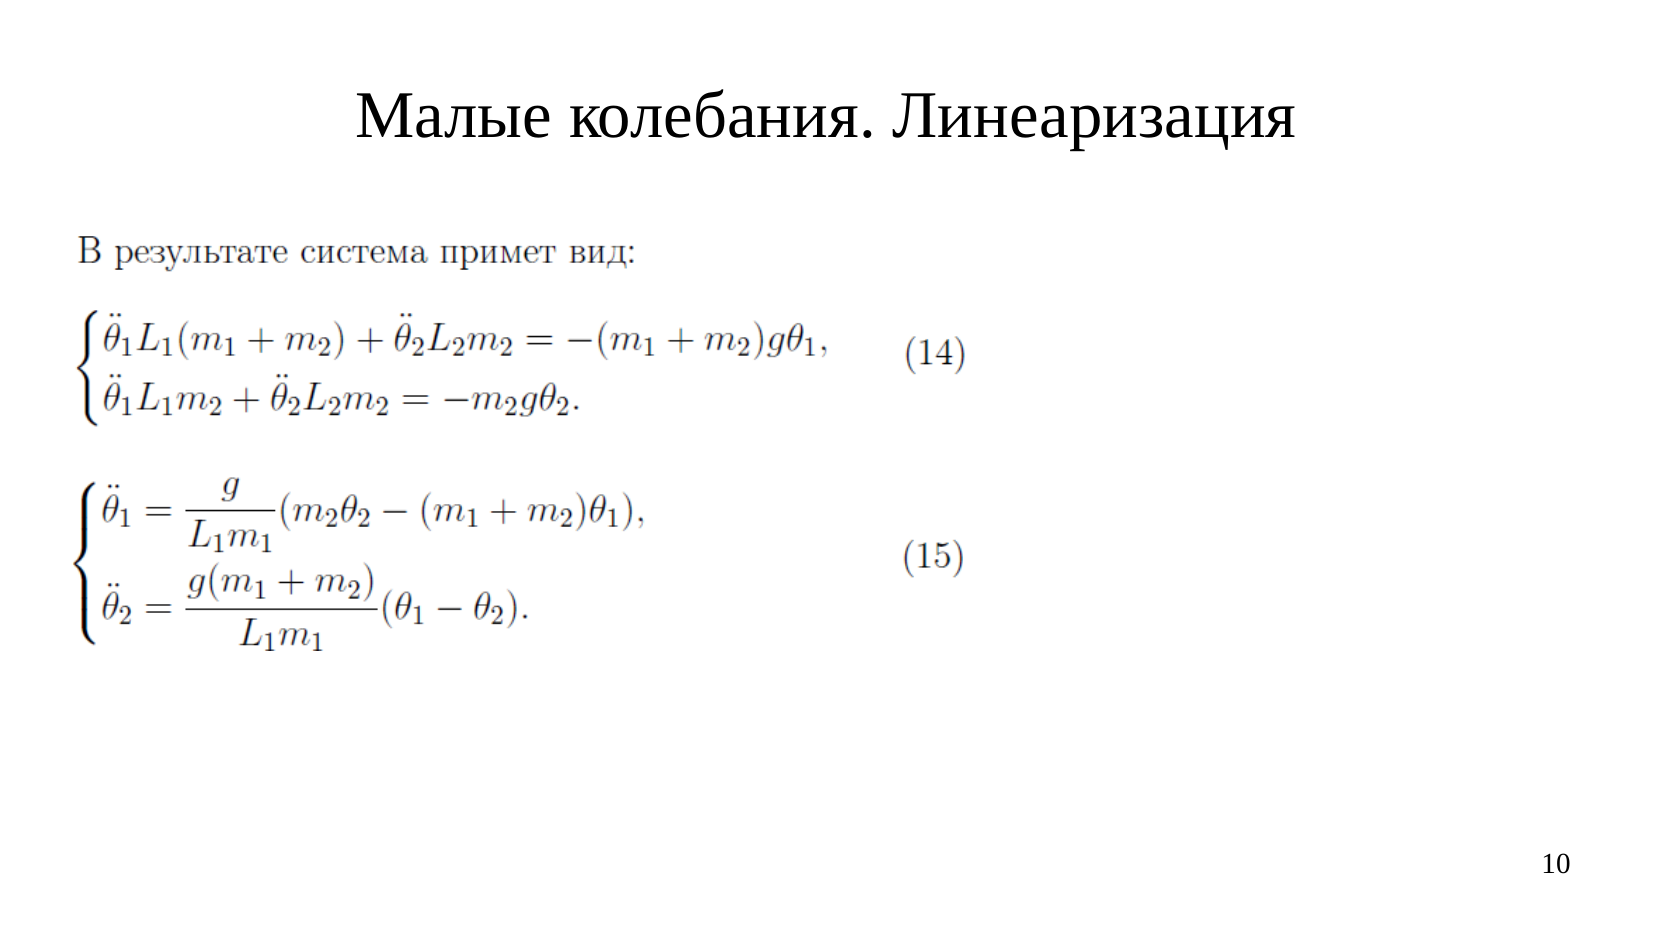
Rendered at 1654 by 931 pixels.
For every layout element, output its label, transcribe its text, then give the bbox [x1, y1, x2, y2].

title Малые колебания. Линеаризация [82, 37, 1571, 193]
picture [897, 529, 970, 583]
picture [899, 324, 966, 384]
picture [59, 214, 656, 284]
picture [65, 472, 650, 651]
picture [59, 295, 835, 438]
